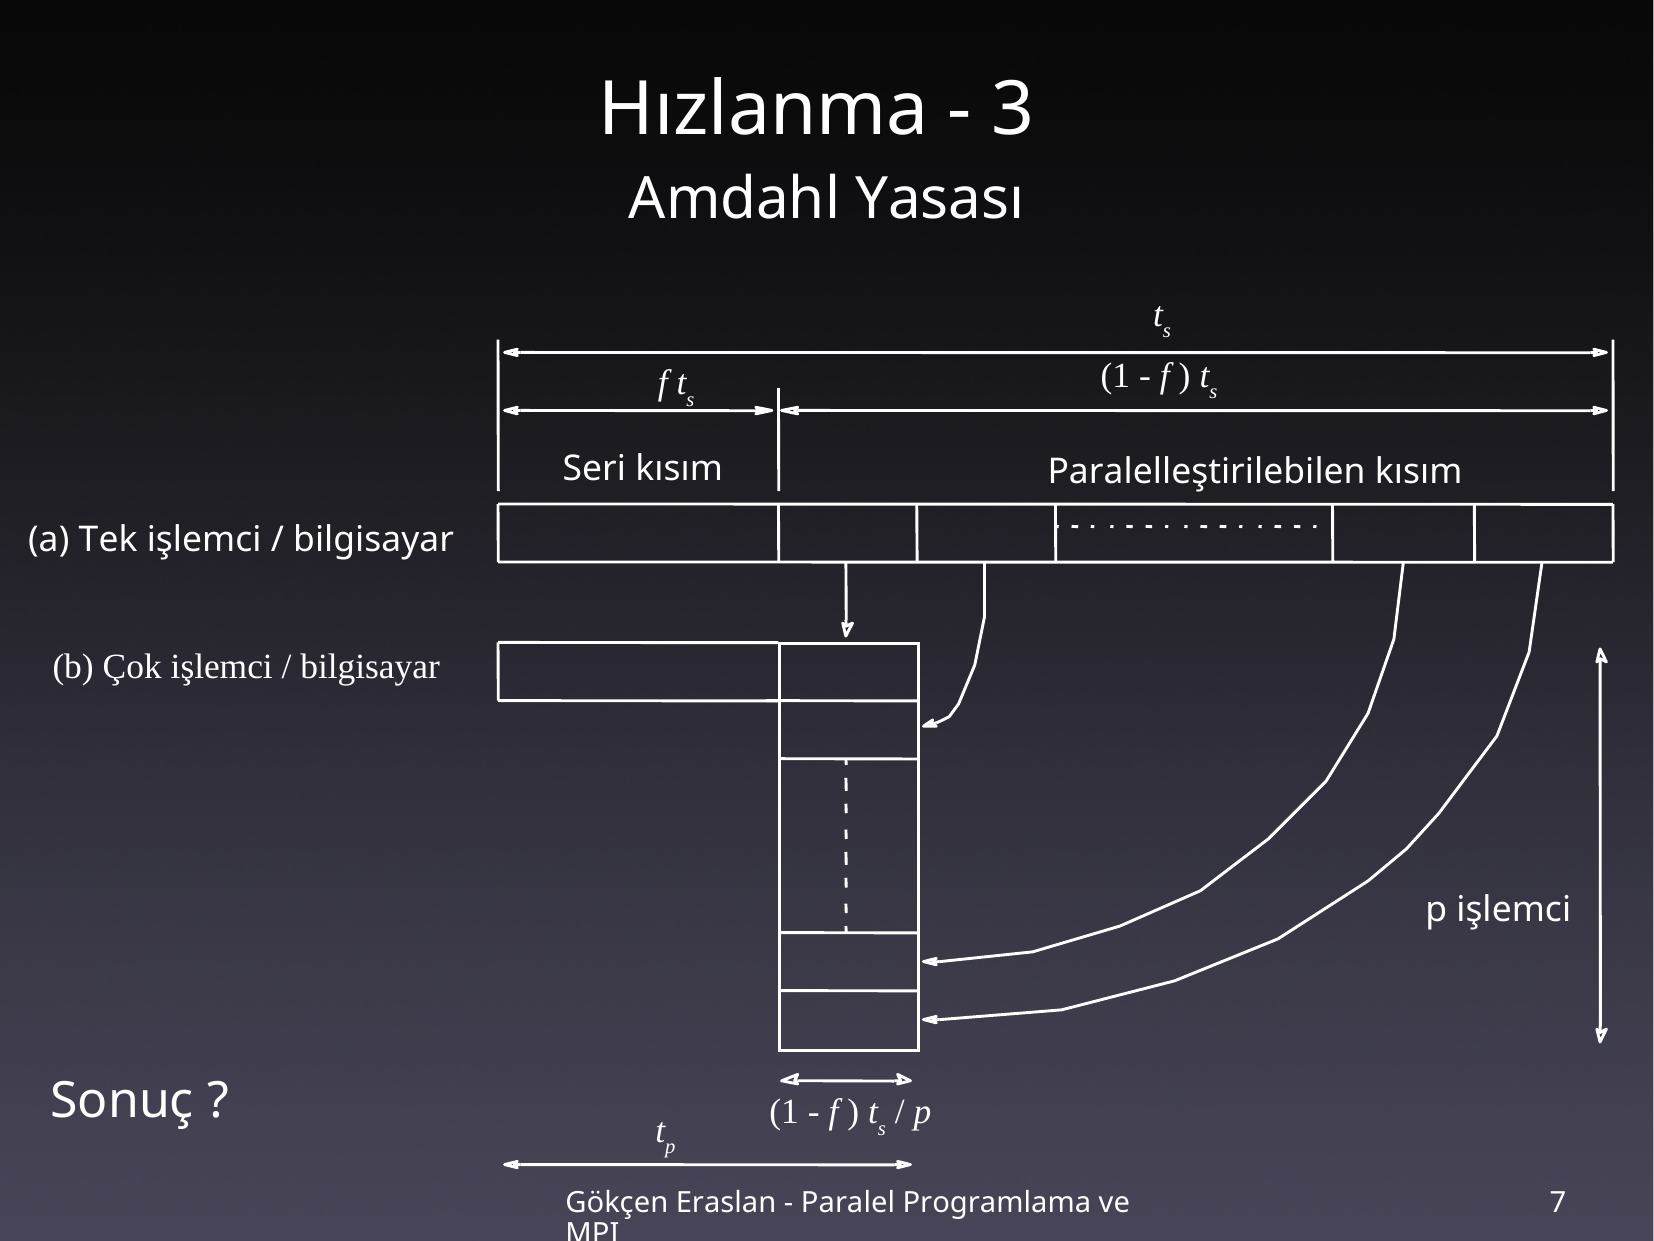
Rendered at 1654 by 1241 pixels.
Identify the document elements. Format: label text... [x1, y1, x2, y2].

picture [570, 1226, 576, 1241]
text_box Seri kısım [562, 442, 724, 492]
text_box (1 - f ) ts / p [769, 1091, 932, 1140]
text_box Sonuç ? [50, 1063, 434, 1122]
text_box p işlemci [1425, 883, 1572, 932]
text_box (1 - f ) ts [1100, 355, 1218, 404]
text_box (b) Çok işlemci / bilgisayar [52, 647, 441, 687]
text_box tp [655, 1110, 715, 1160]
picture [0, 0, 1654, 1241]
picture [580, 1226, 586, 1241]
picture [596, 1224, 604, 1233]
text_box Paralelleştirilebilen kısım [1047, 445, 1464, 495]
text_box ts [1153, 294, 1171, 343]
text_box (a) Tek işlemci / bilgisayar [28, 513, 455, 563]
title Hızlanma - 3 Amdahl Yasası [124, 25, 1530, 264]
text_box f ts [657, 362, 695, 411]
